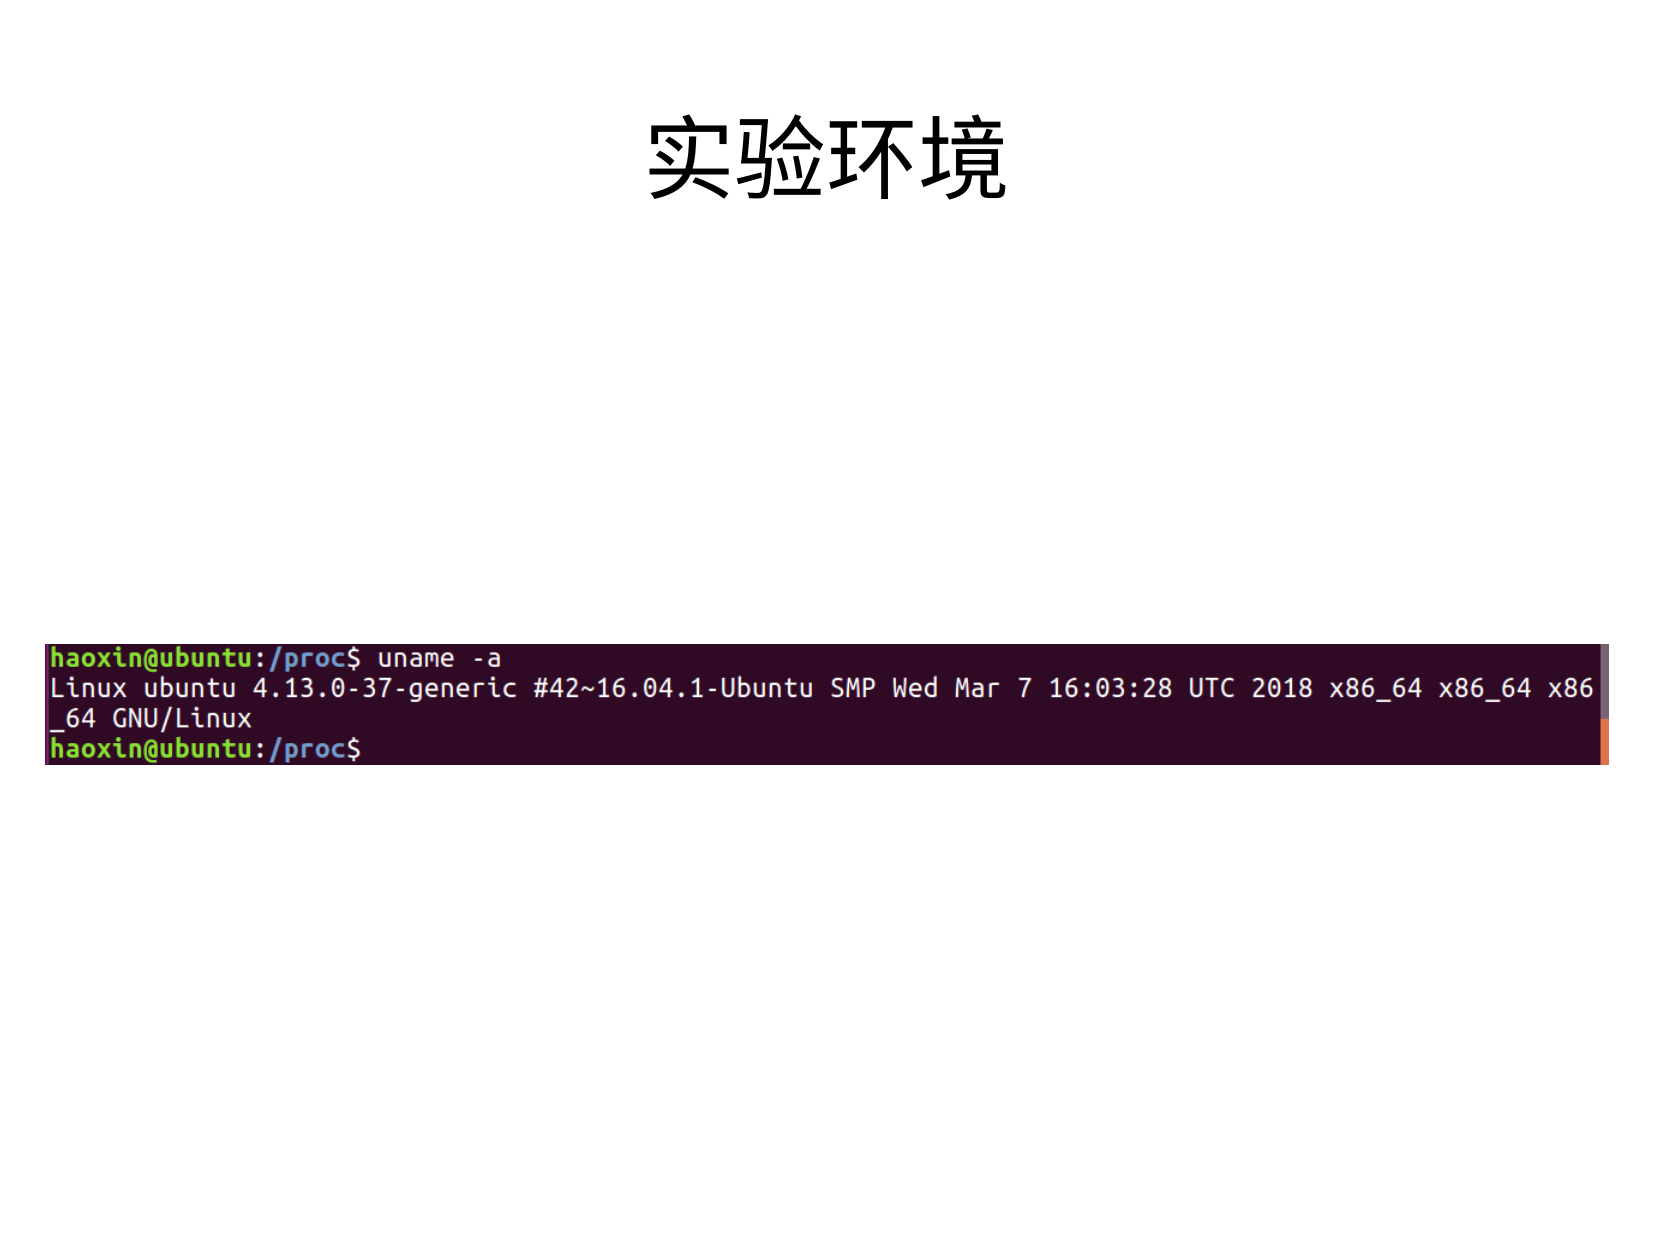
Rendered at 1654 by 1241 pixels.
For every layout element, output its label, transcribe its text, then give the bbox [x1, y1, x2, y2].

picture [45, 644, 1609, 765]
title 实验环境 [82, 49, 1571, 257]
